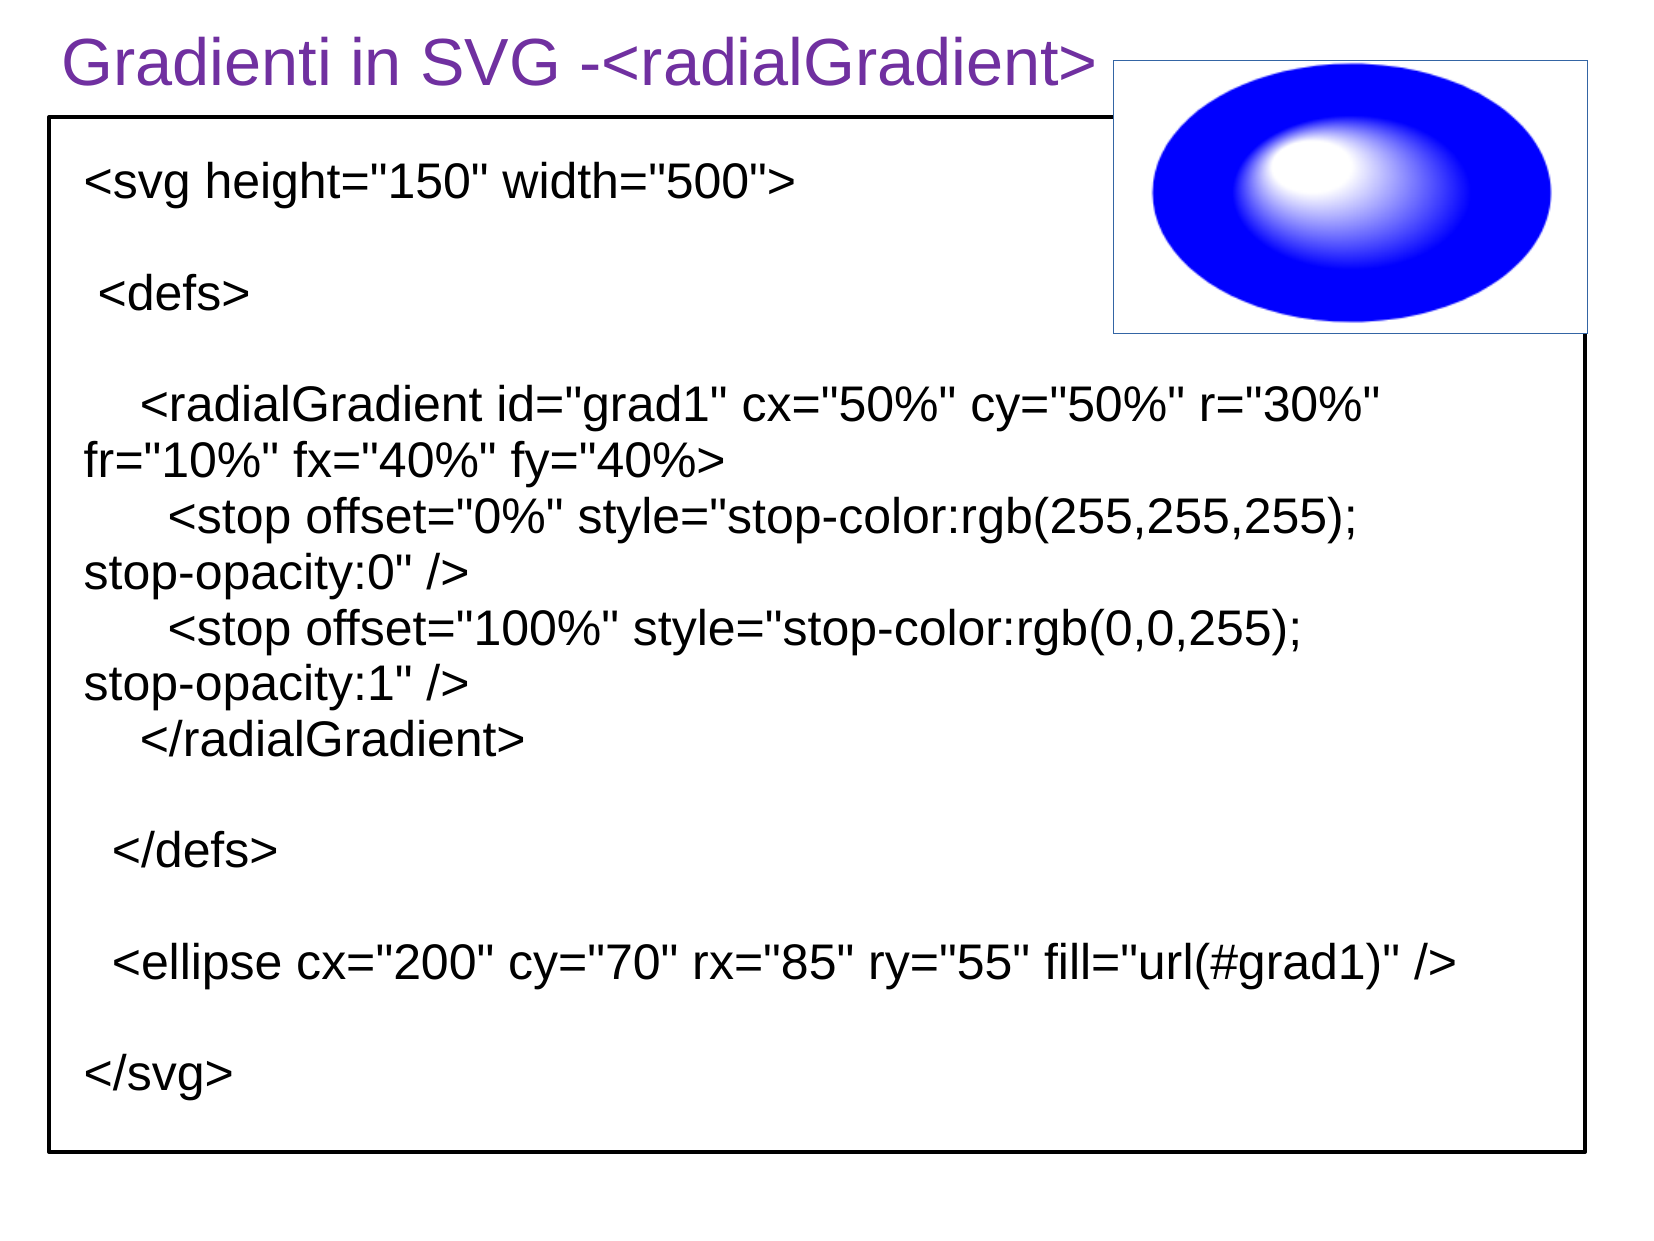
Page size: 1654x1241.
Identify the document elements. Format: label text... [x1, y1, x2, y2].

text_box <svg height="150" width="500"> <defs> <radialGradient id="grad1" cx="50%" cy="50%" r="30%" fr="10%" fx="40%" fy="40%> <stop offset="0%" style="stop-color:rgb(255,255,255); stop-opacity:0" /> <stop offset="100%" style="stop-color:rgb(0,0,255); stop-opacity:1" /> </radialGradient> </defs> <ellipse cx="200" cy="70" rx="85" ry="55" fill="url(#grad1)" /> </svg> [69, 146, 1571, 1109]
text_box Gradienti in SVG -<radialGradient> [47, 11, 1579, 107]
text_box [49, 117, 1585, 1152]
picture [1113, 60, 1588, 334]
